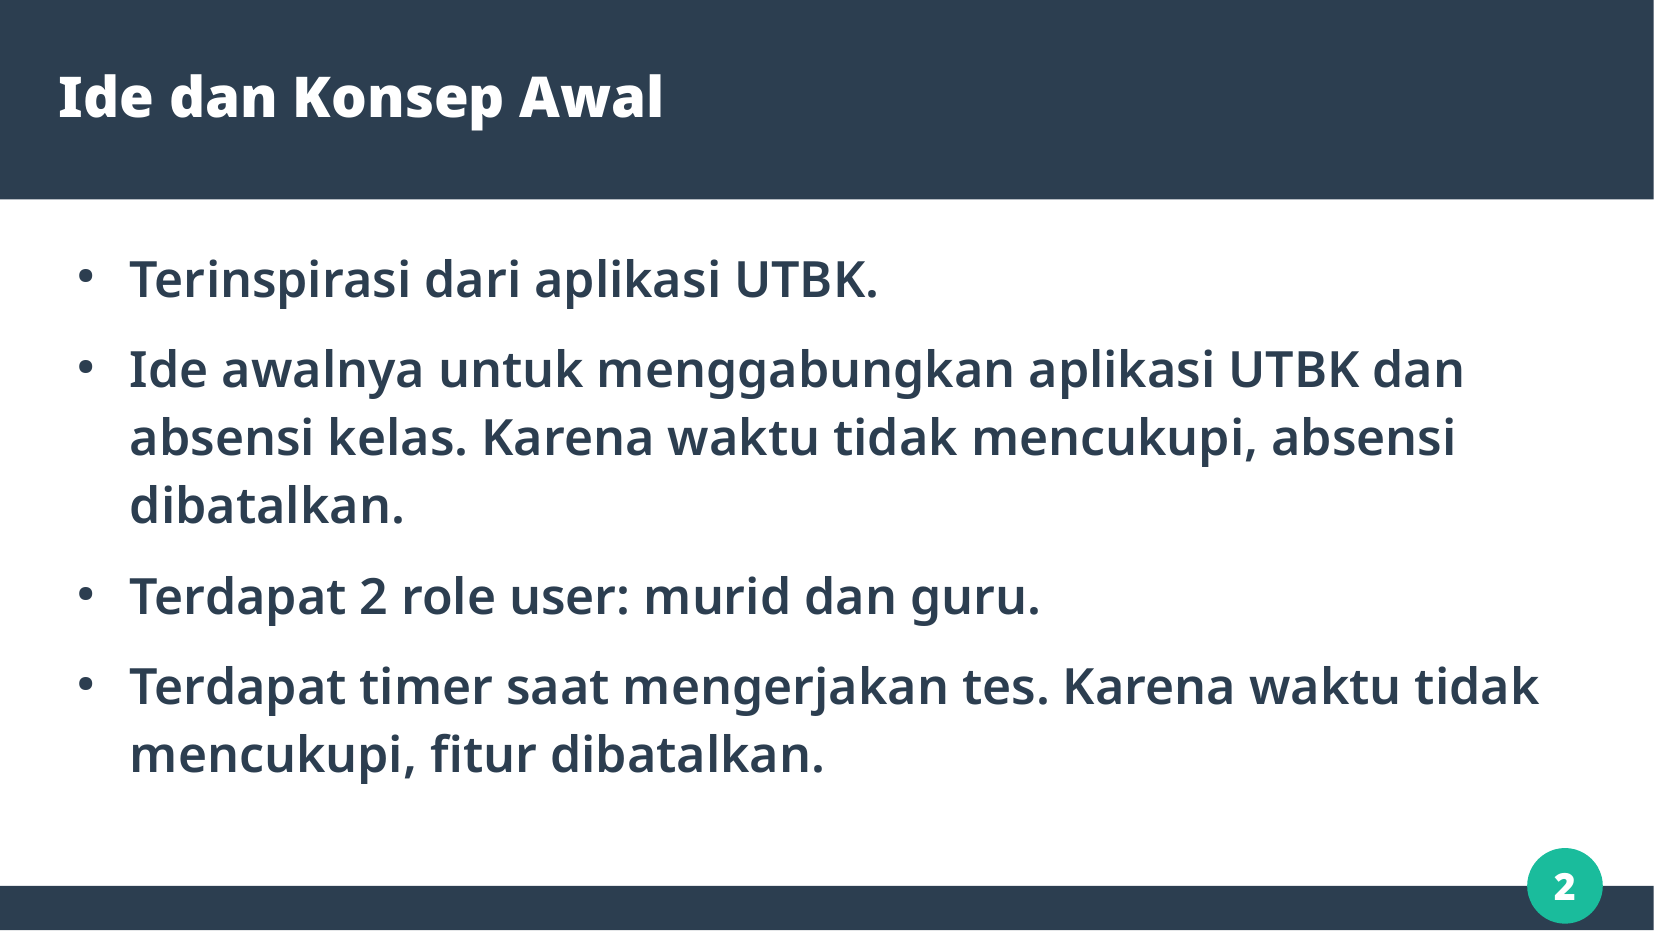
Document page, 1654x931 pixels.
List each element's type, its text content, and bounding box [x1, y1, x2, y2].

list Terinspirasi dari aplikasi UTBK. Ide awalnya untuk menggabungkan aplikasi UTBK dan absensi kelas. Karena waktu tidak mencukupi, absensi dibatalkan. Terdapat 2 role user: murid dan guru. Terdapat timer saat mengerjakan tes. Karena waktu tidak mencukupi, fitur dibatalkan. [59, 243, 1595, 864]
title Ide dan Konsep Awal [59, 37, 1595, 156]
